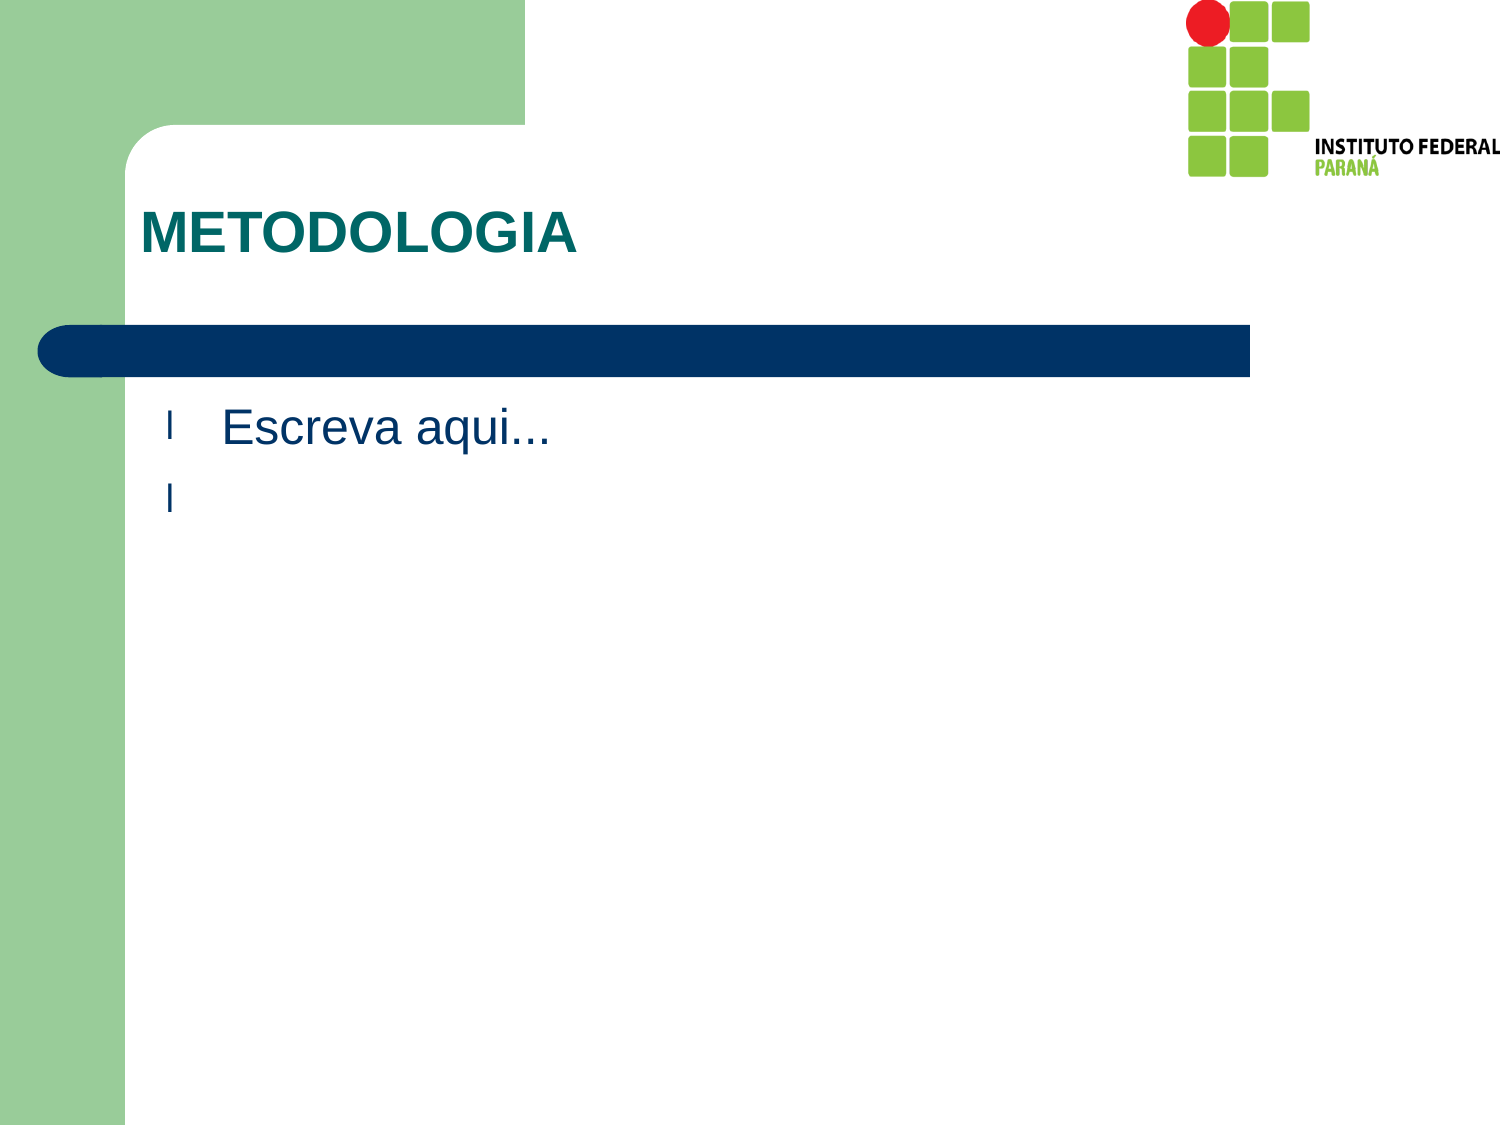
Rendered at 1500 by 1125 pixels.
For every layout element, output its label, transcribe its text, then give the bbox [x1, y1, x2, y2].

list Escreva aqui... [150, 387, 1463, 1001]
title METODOLOGIA [125, 125, 1500, 273]
